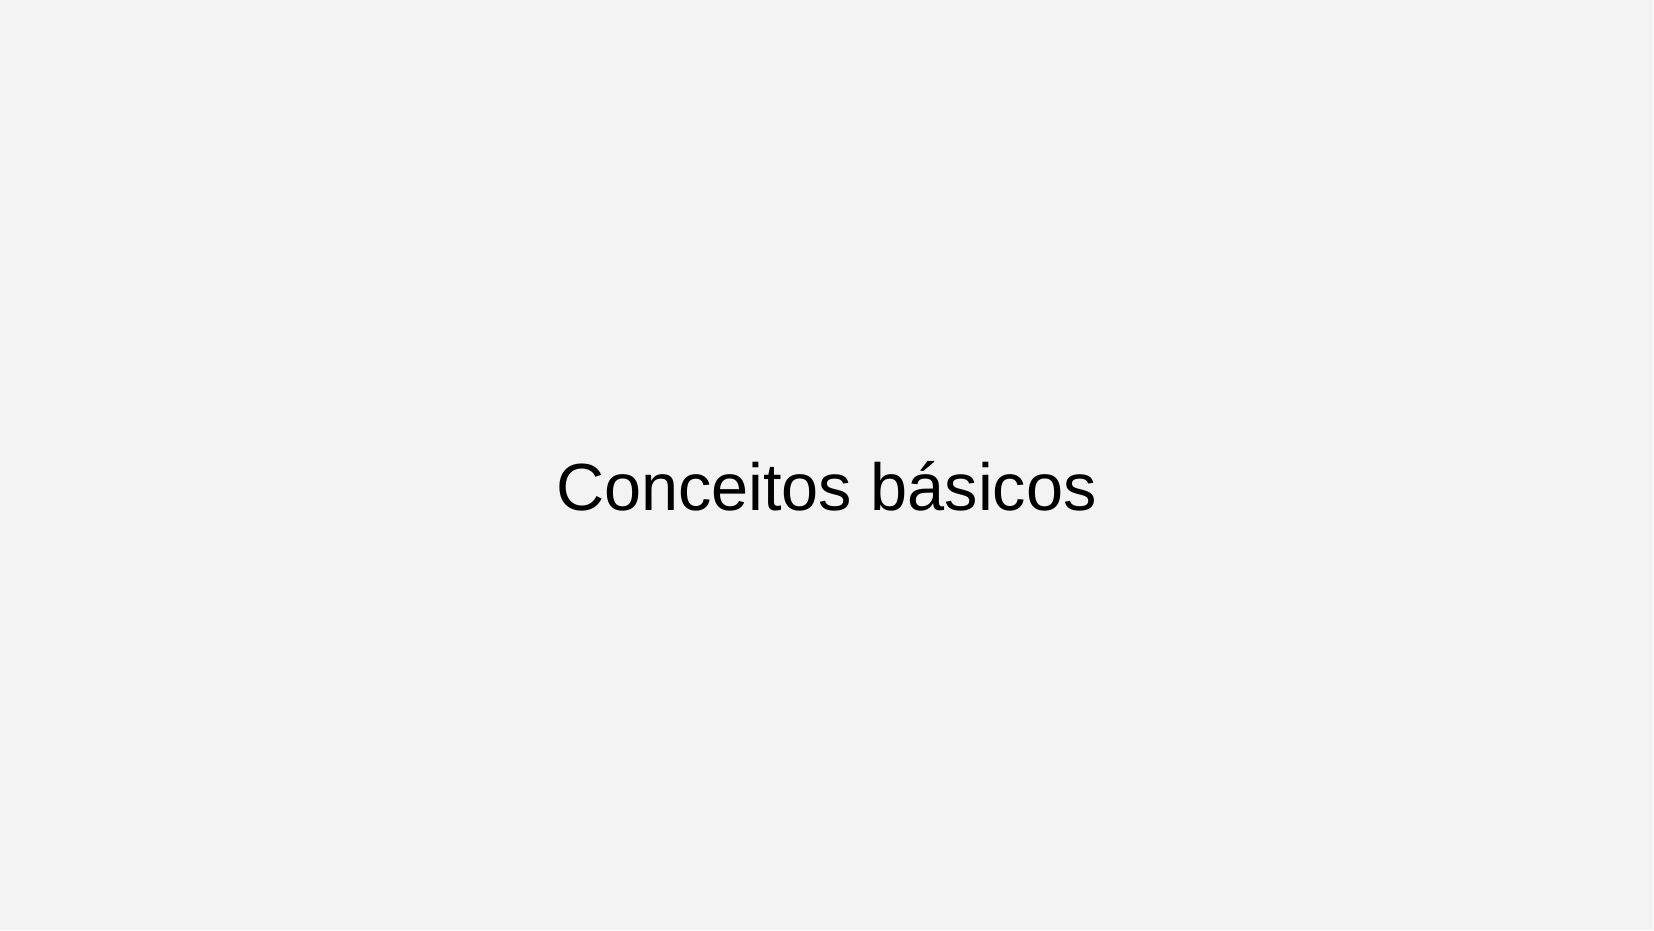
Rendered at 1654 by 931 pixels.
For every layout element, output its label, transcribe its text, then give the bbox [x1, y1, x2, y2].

subtitle Conceitos básicos [82, 217, 1571, 758]
